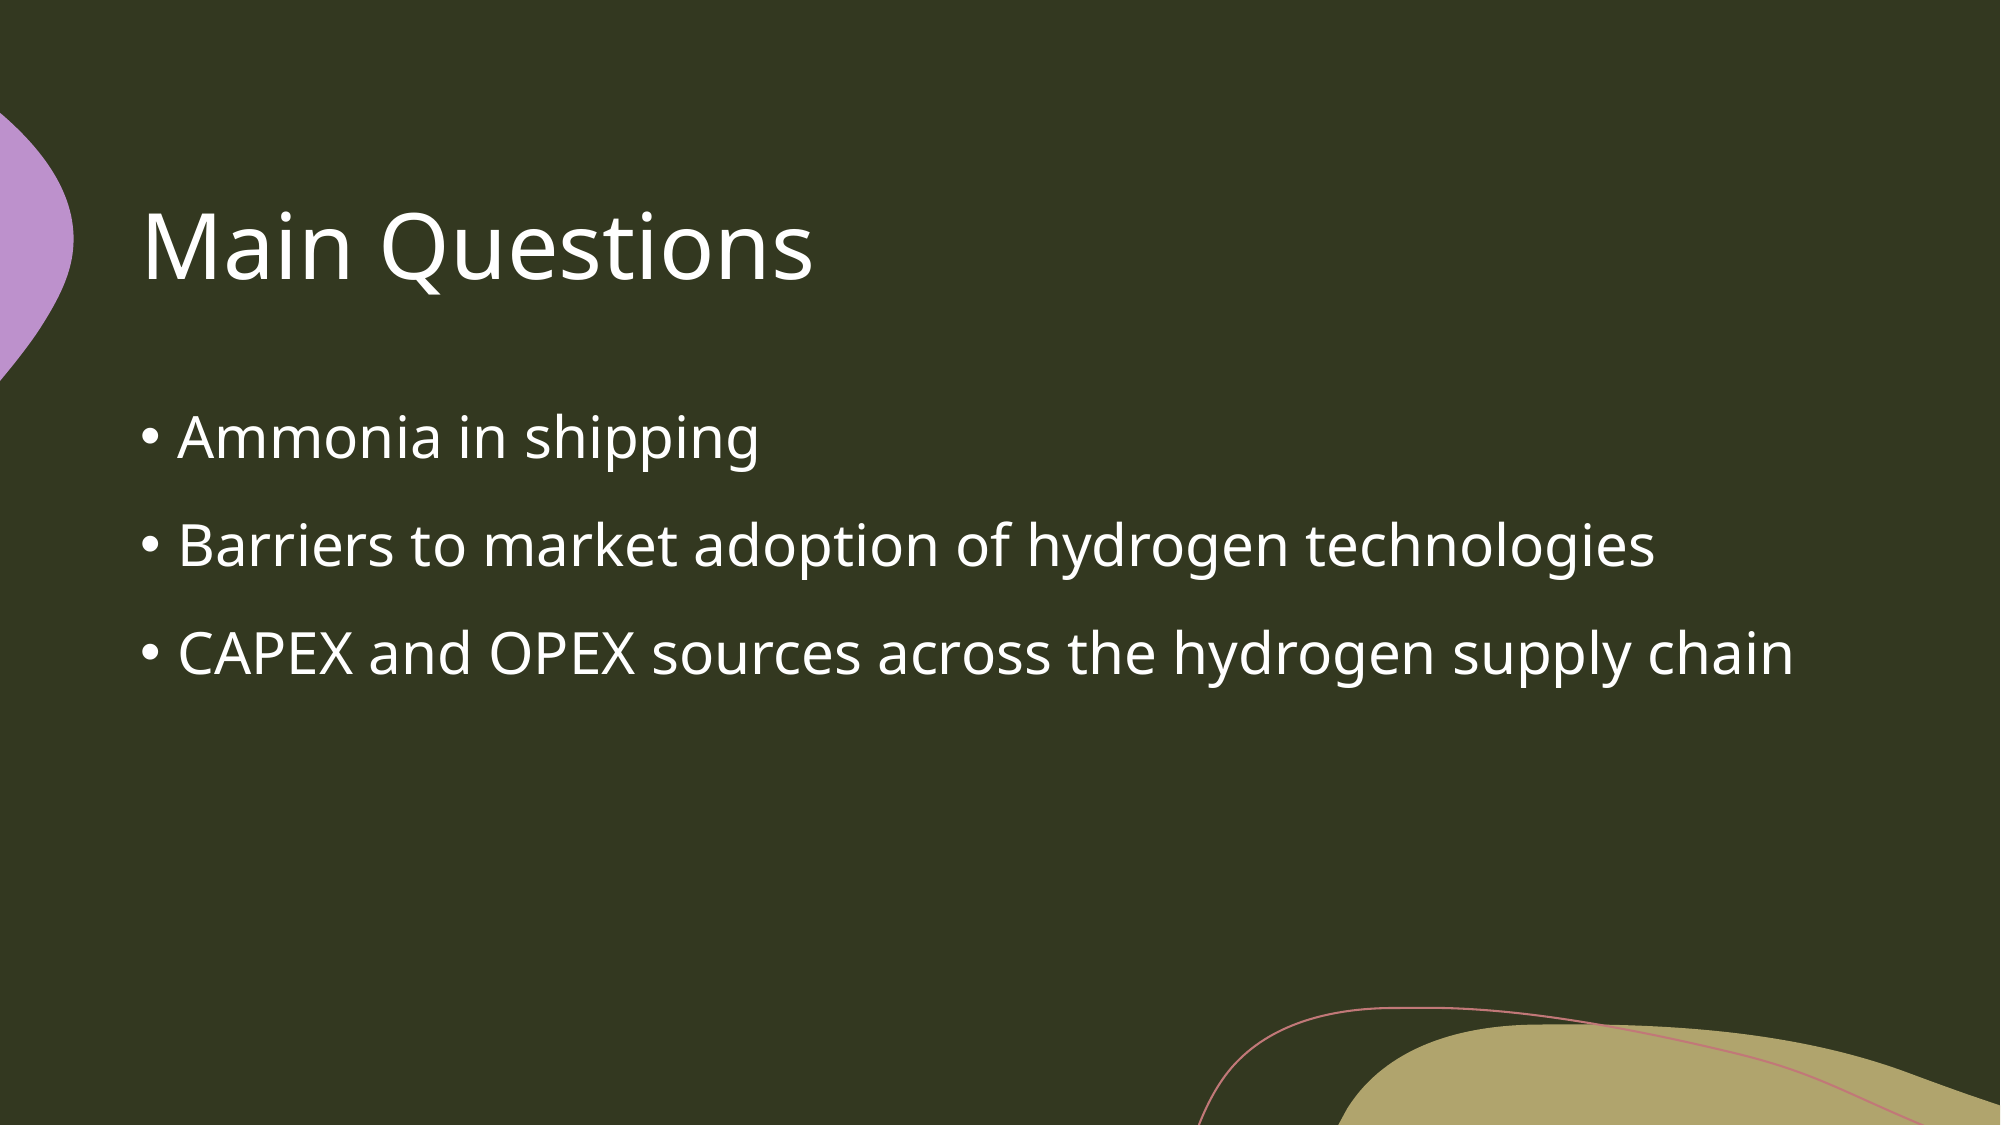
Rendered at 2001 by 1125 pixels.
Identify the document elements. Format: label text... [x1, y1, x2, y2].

list Ammonia in shipping Barriers to market adoption of hydrogen technologies CAPEX and OPEX sources across the hydrogen supply chain [125, 375, 1876, 1002]
title Main Questions [125, 125, 1876, 375]
